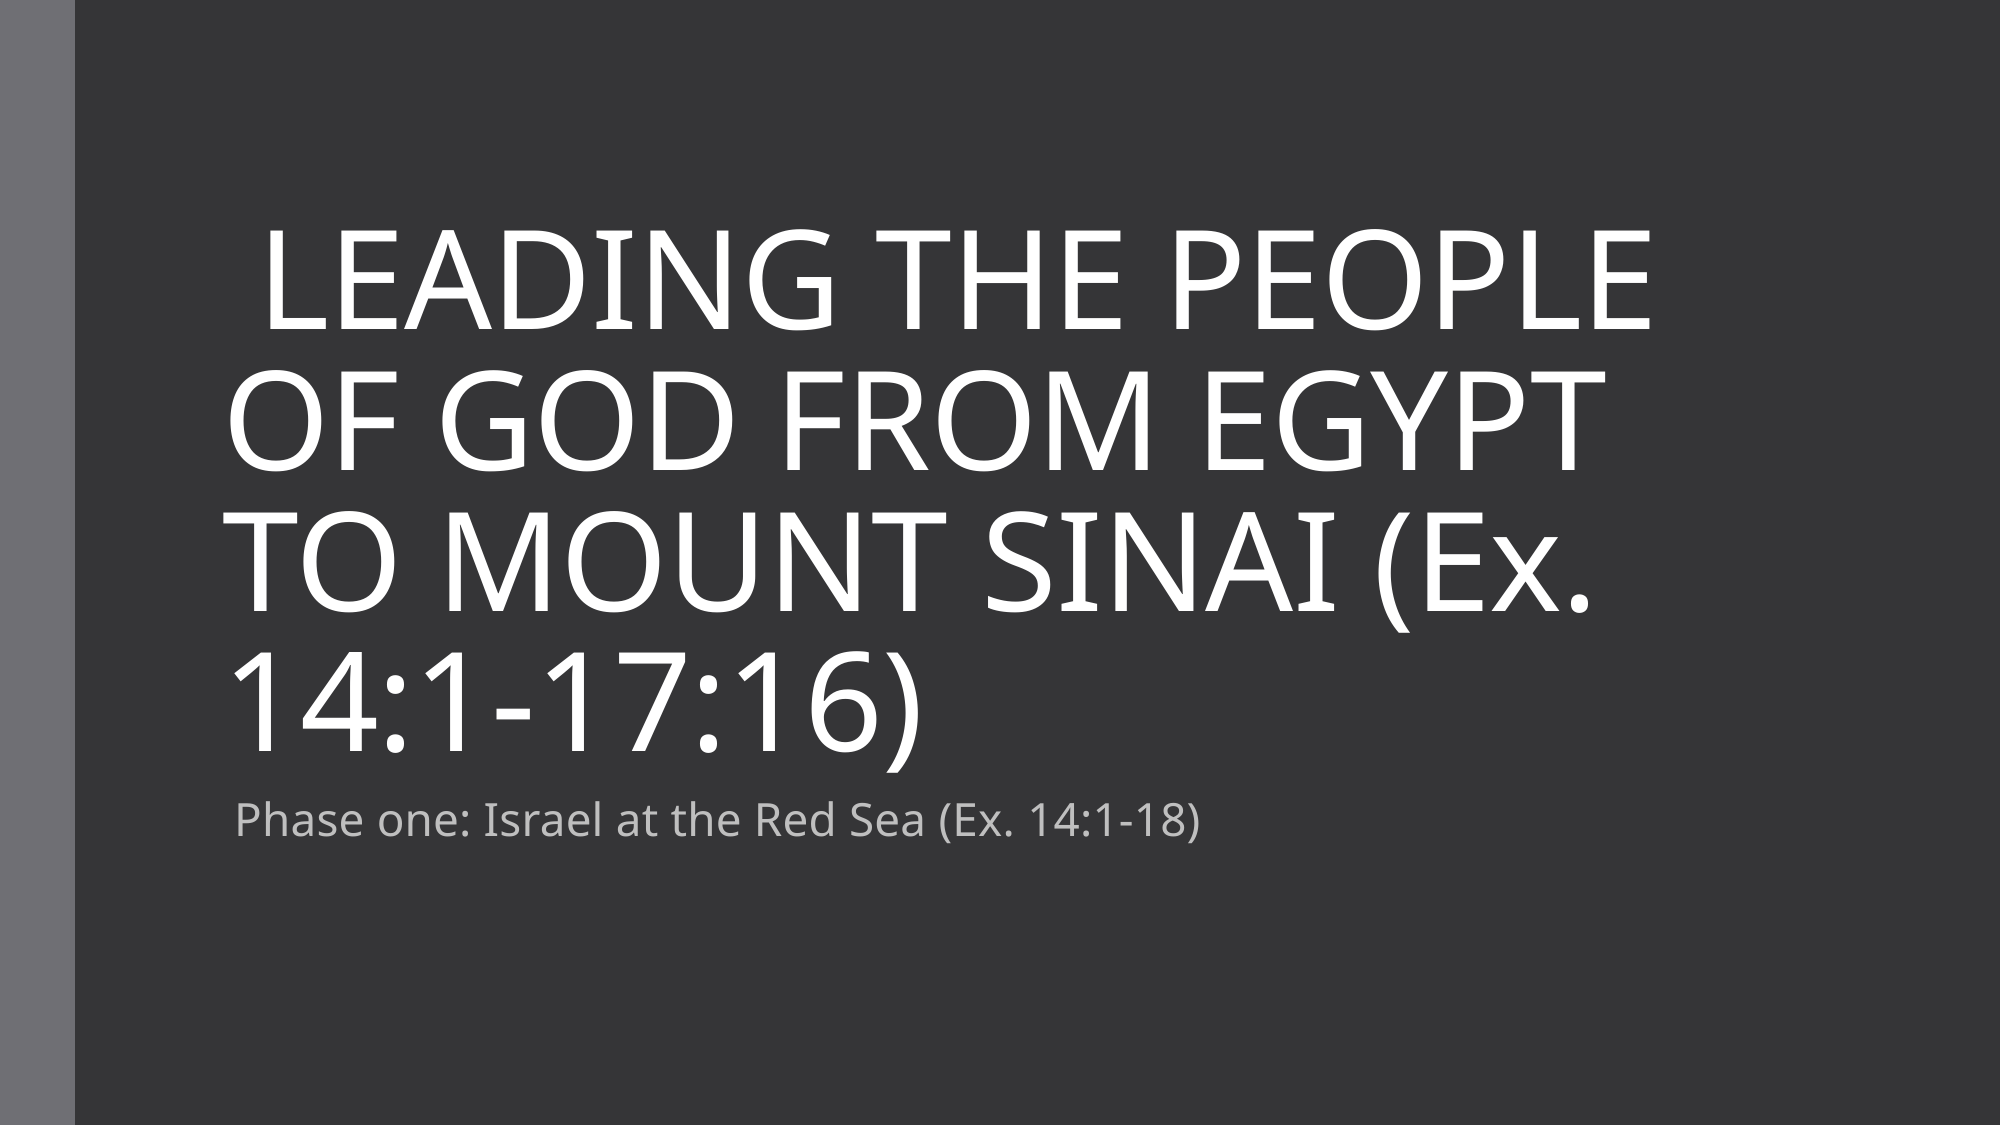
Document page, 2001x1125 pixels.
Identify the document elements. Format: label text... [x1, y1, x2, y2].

title LEADING THE PEOPLE OF GOD FROM EGYPT TO MOUNT SINAI (Ex. 14:1-17:16) [206, 124, 1752, 787]
subtitle Phase one: Israel at the Red Sea (Ex. 14:1-18) [206, 787, 1752, 1066]
